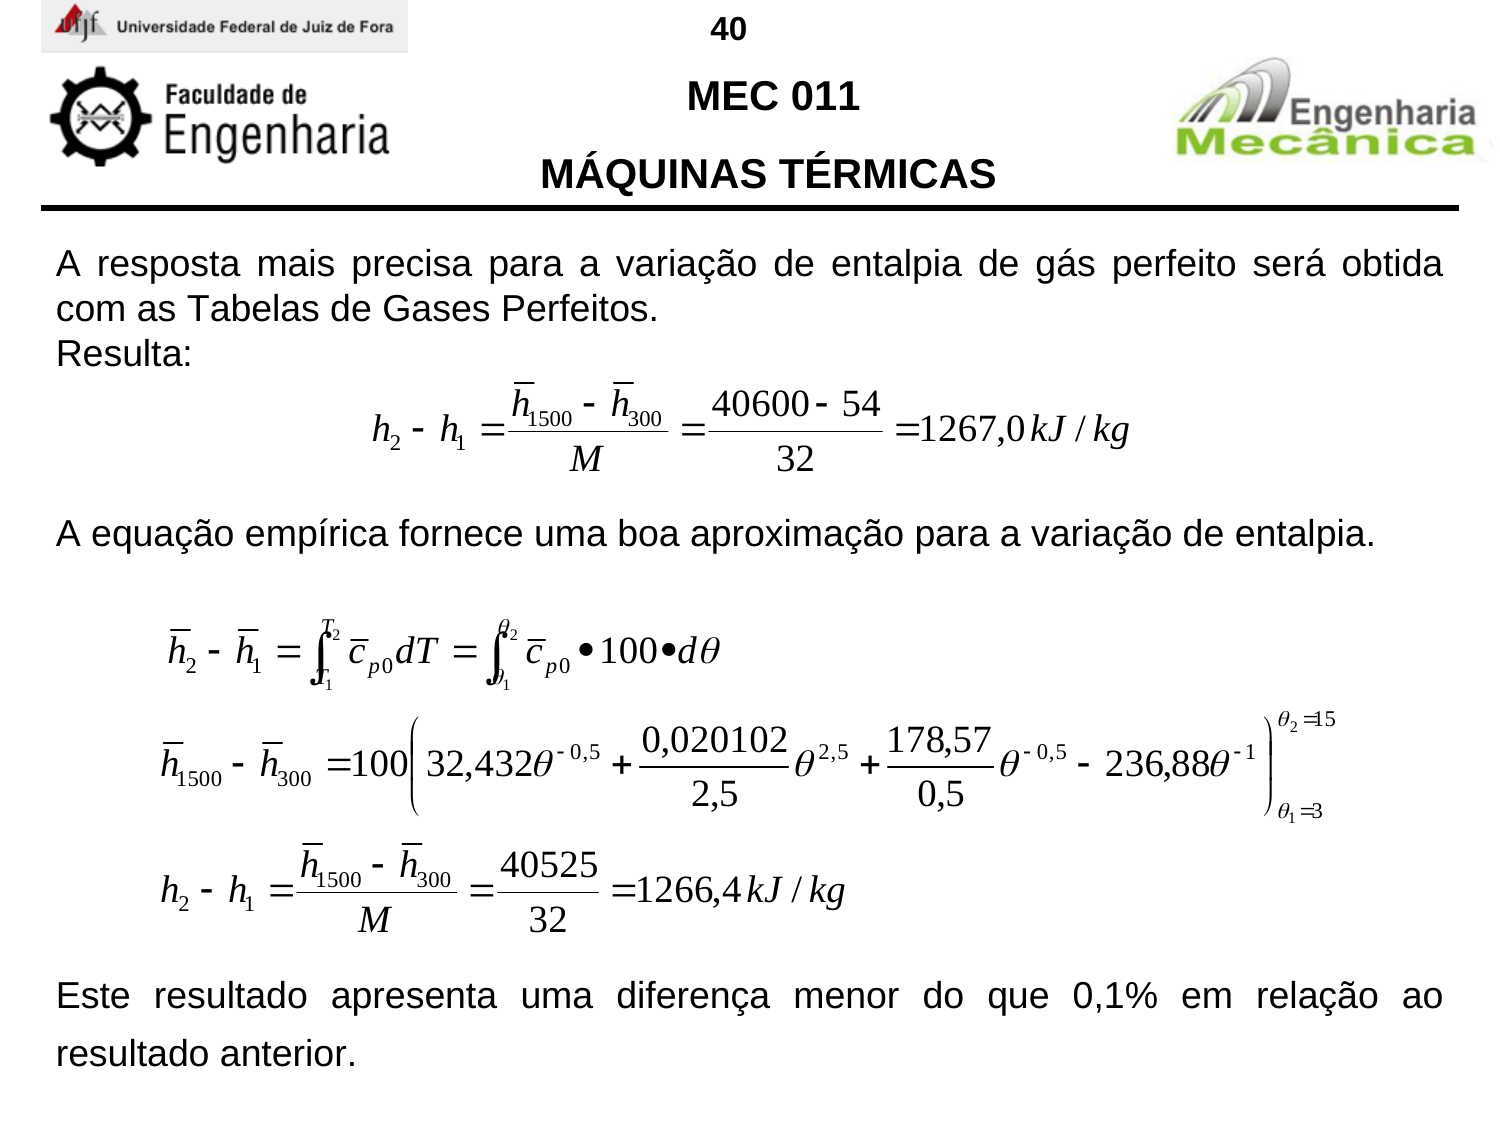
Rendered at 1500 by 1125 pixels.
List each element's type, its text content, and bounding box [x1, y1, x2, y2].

text_box A resposta mais precisa para a variação de entalpia de gás perfeito será obtida com as Tabelas de Gases Perfeitos. Resulta: A equação empírica fornece uma boa aproximação para a variação de entalpia. Este resultado apresenta uma diferença menor do que 0,1% em relação ao resultado anterior. [41, 231, 1459, 1082]
chart [154, 609, 1347, 941]
chart [358, 373, 1140, 480]
picture [1151, 54, 1500, 167]
picture [41, 0, 408, 174]
